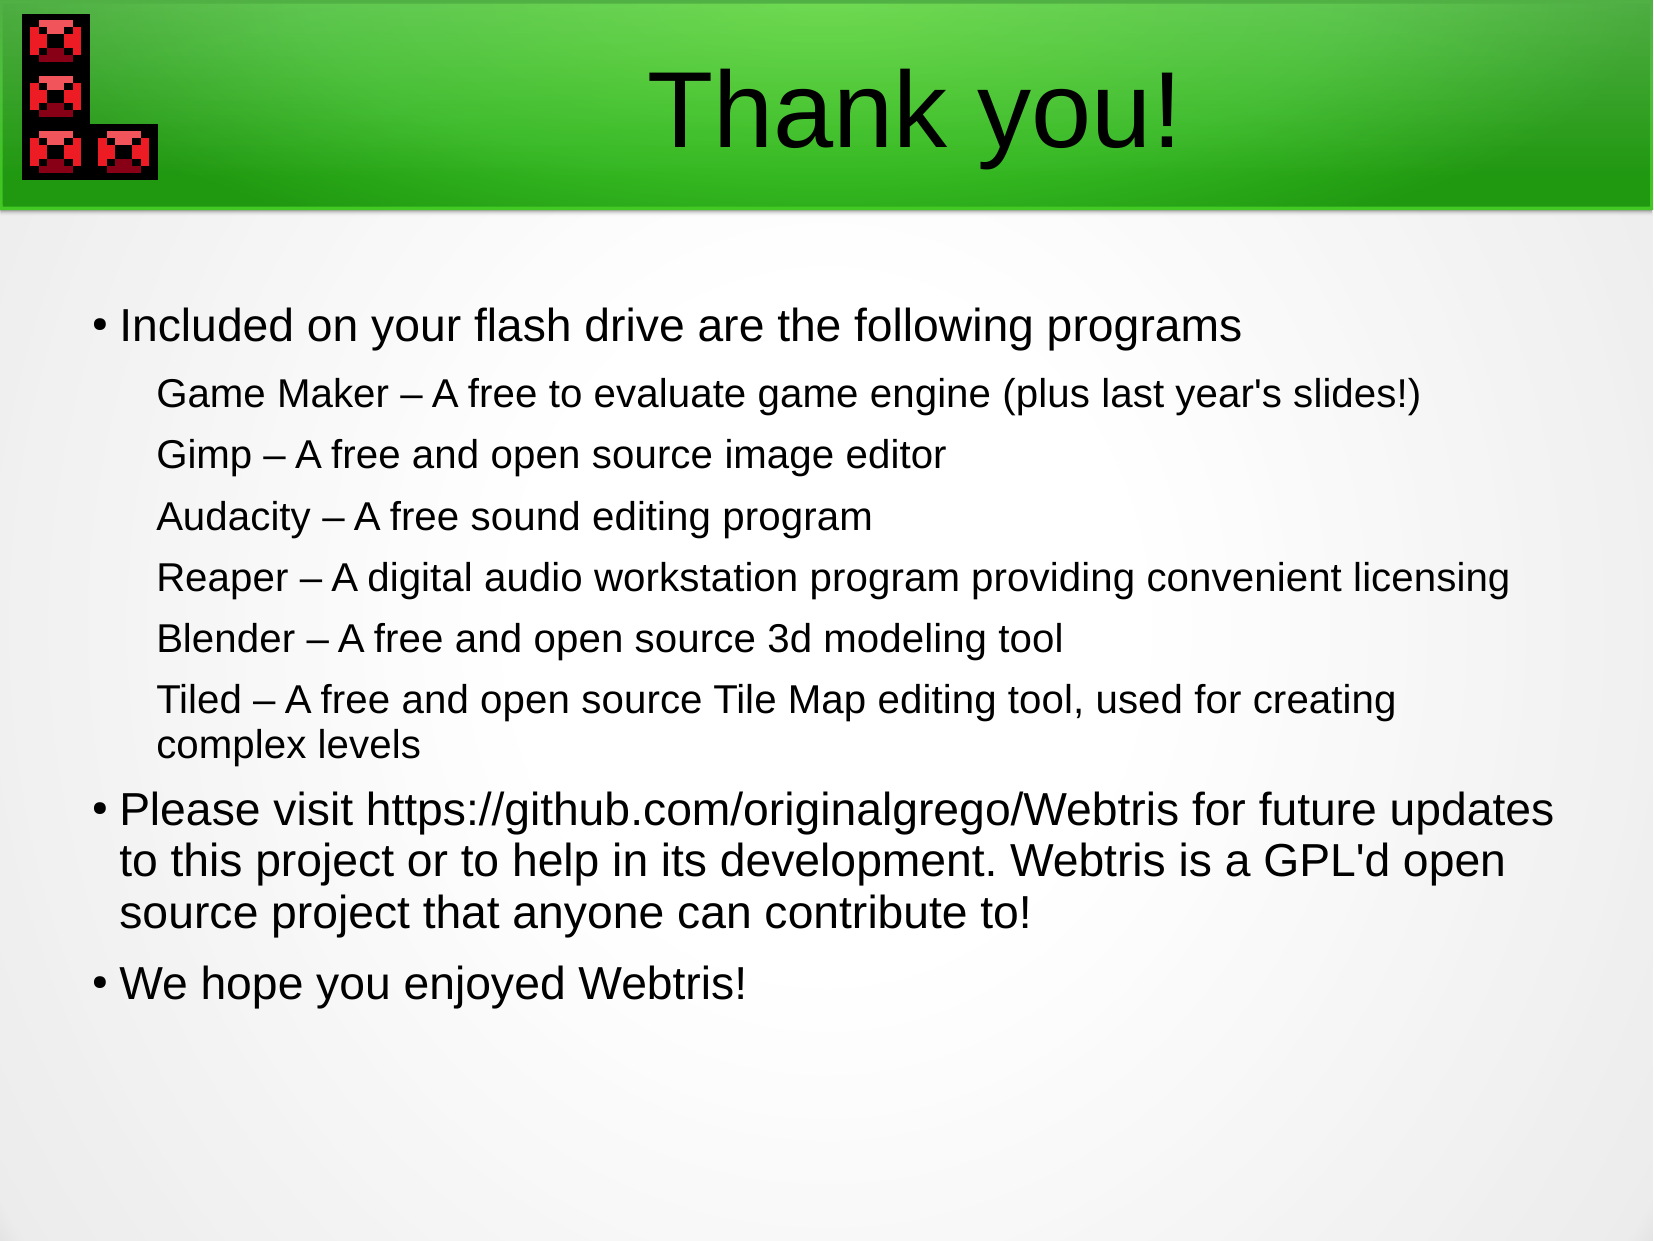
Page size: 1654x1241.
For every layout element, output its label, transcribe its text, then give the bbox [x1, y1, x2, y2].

title Thank you! [195, 30, 1636, 190]
list Included on your flash drive are the following programs Game Maker – A free to evaluate game engine (plus last year's slides!) Gimp – A free and open source image editor Audacity – A free sound editing program Reaper – A digital audio workstation program providing convenient licensing Blender – A free and open source 3d modeling tool Tiled – A free and open source Tile Map editing tool, used for creating complex levels Please visit https://github.com/originalgrego/Webtris for future updates to this project or to help in its development. Webtris is a GPL'd open source project that anyone can contribute to! We hope you enjoyed Webtris! [82, 299, 1571, 1019]
picture [22, 14, 158, 180]
